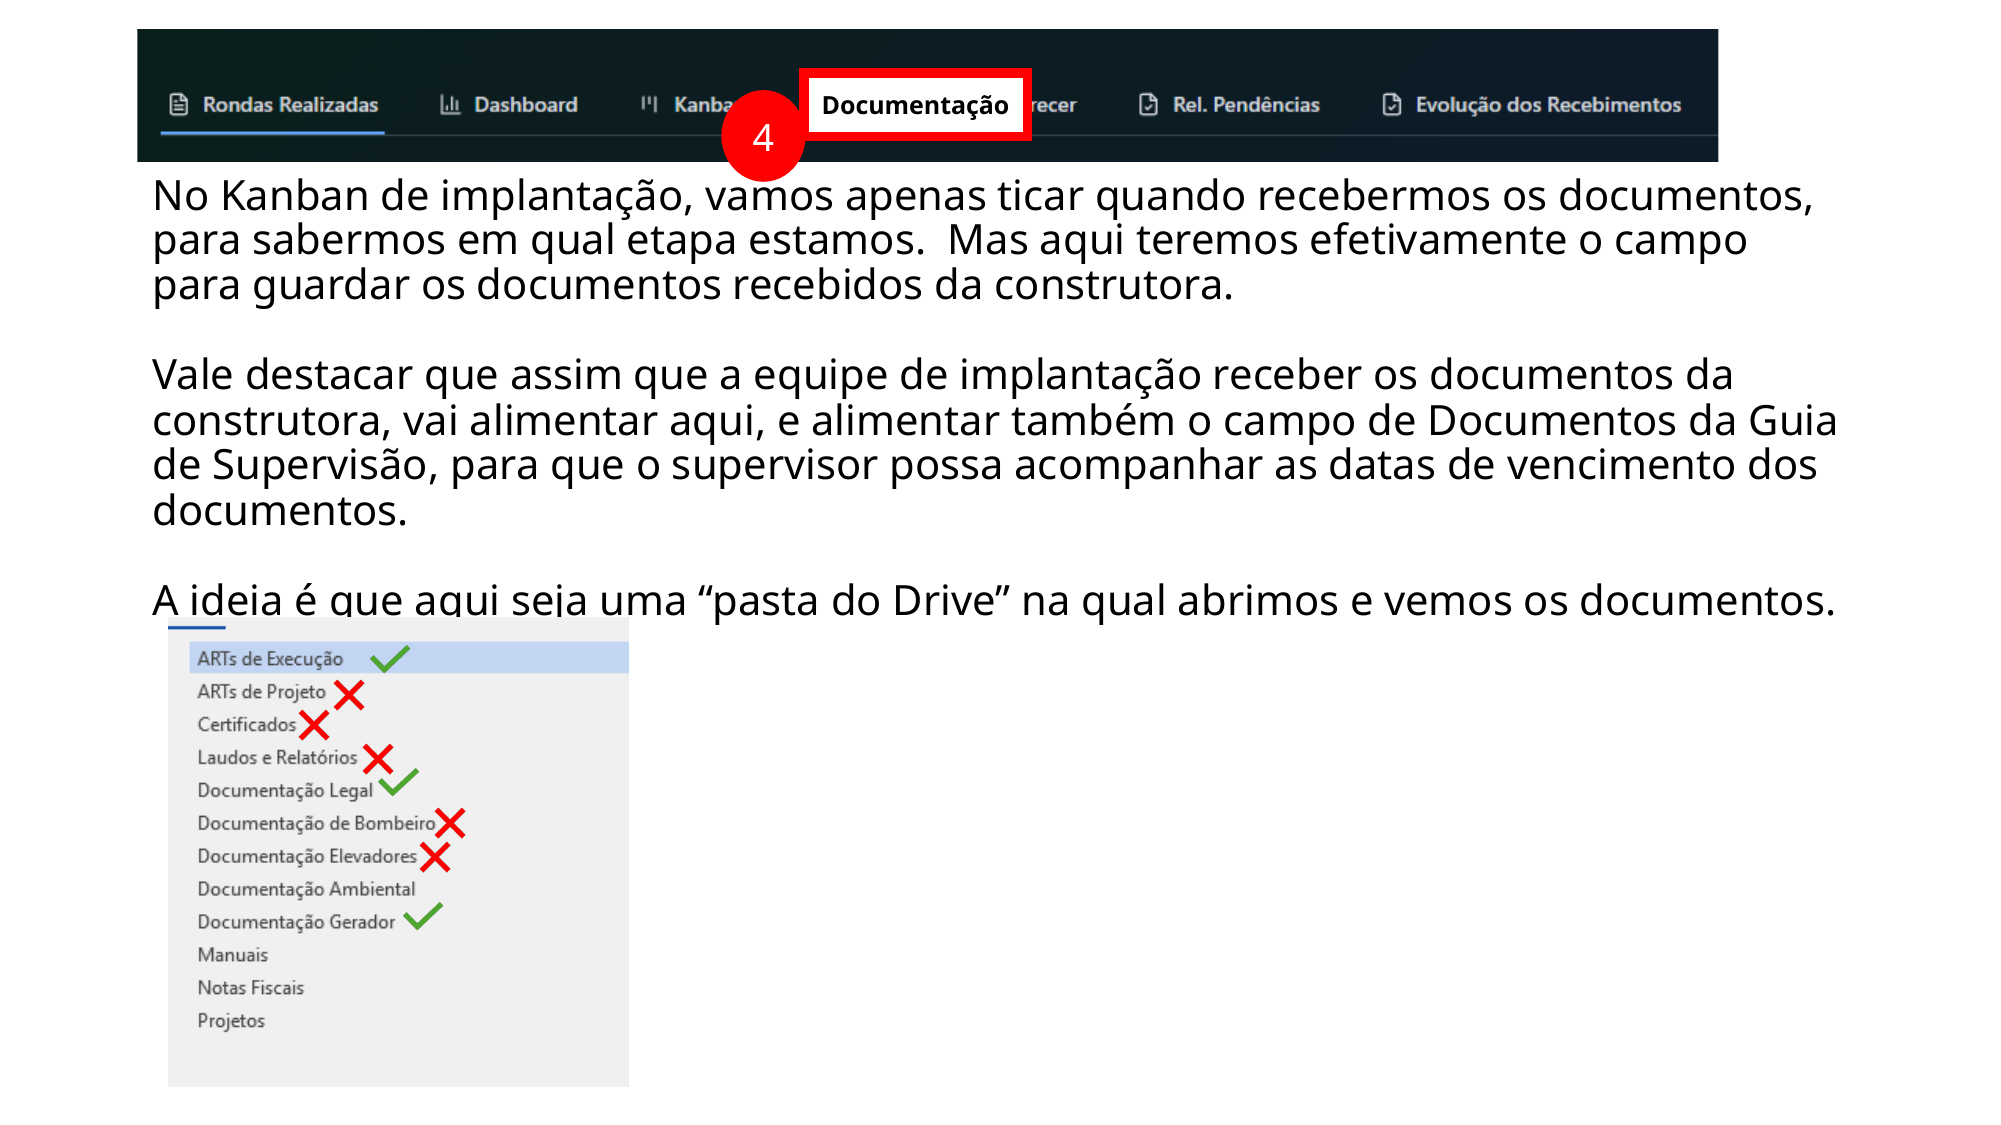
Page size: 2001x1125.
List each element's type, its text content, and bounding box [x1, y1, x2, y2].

picture [168, 617, 629, 1087]
text_box 4 [722, 91, 804, 181]
picture [137, 29, 1719, 162]
text_box Documentação [803, 72, 1028, 137]
title No Kanban de implantação, vamos apenas ticar quando recebermos os documentos, para sabermos em qual etapa estamos. Mas aqui teremos efetivamente o campo para guardar os documentos recebidos da construtora. Vale destacar que assim que a equipe de implantação receber os documentos da construtora, vai alimentar aqui, e alimentar também o campo de Documentos da Guia de Supervisão, para que o supervisor possa acompanhar as datas de vencimento dos documentos. A ideia é que aqui seja uma “pasta do Drive” na qual abrimos e vemos os documentos. [137, 180, 1863, 618]
